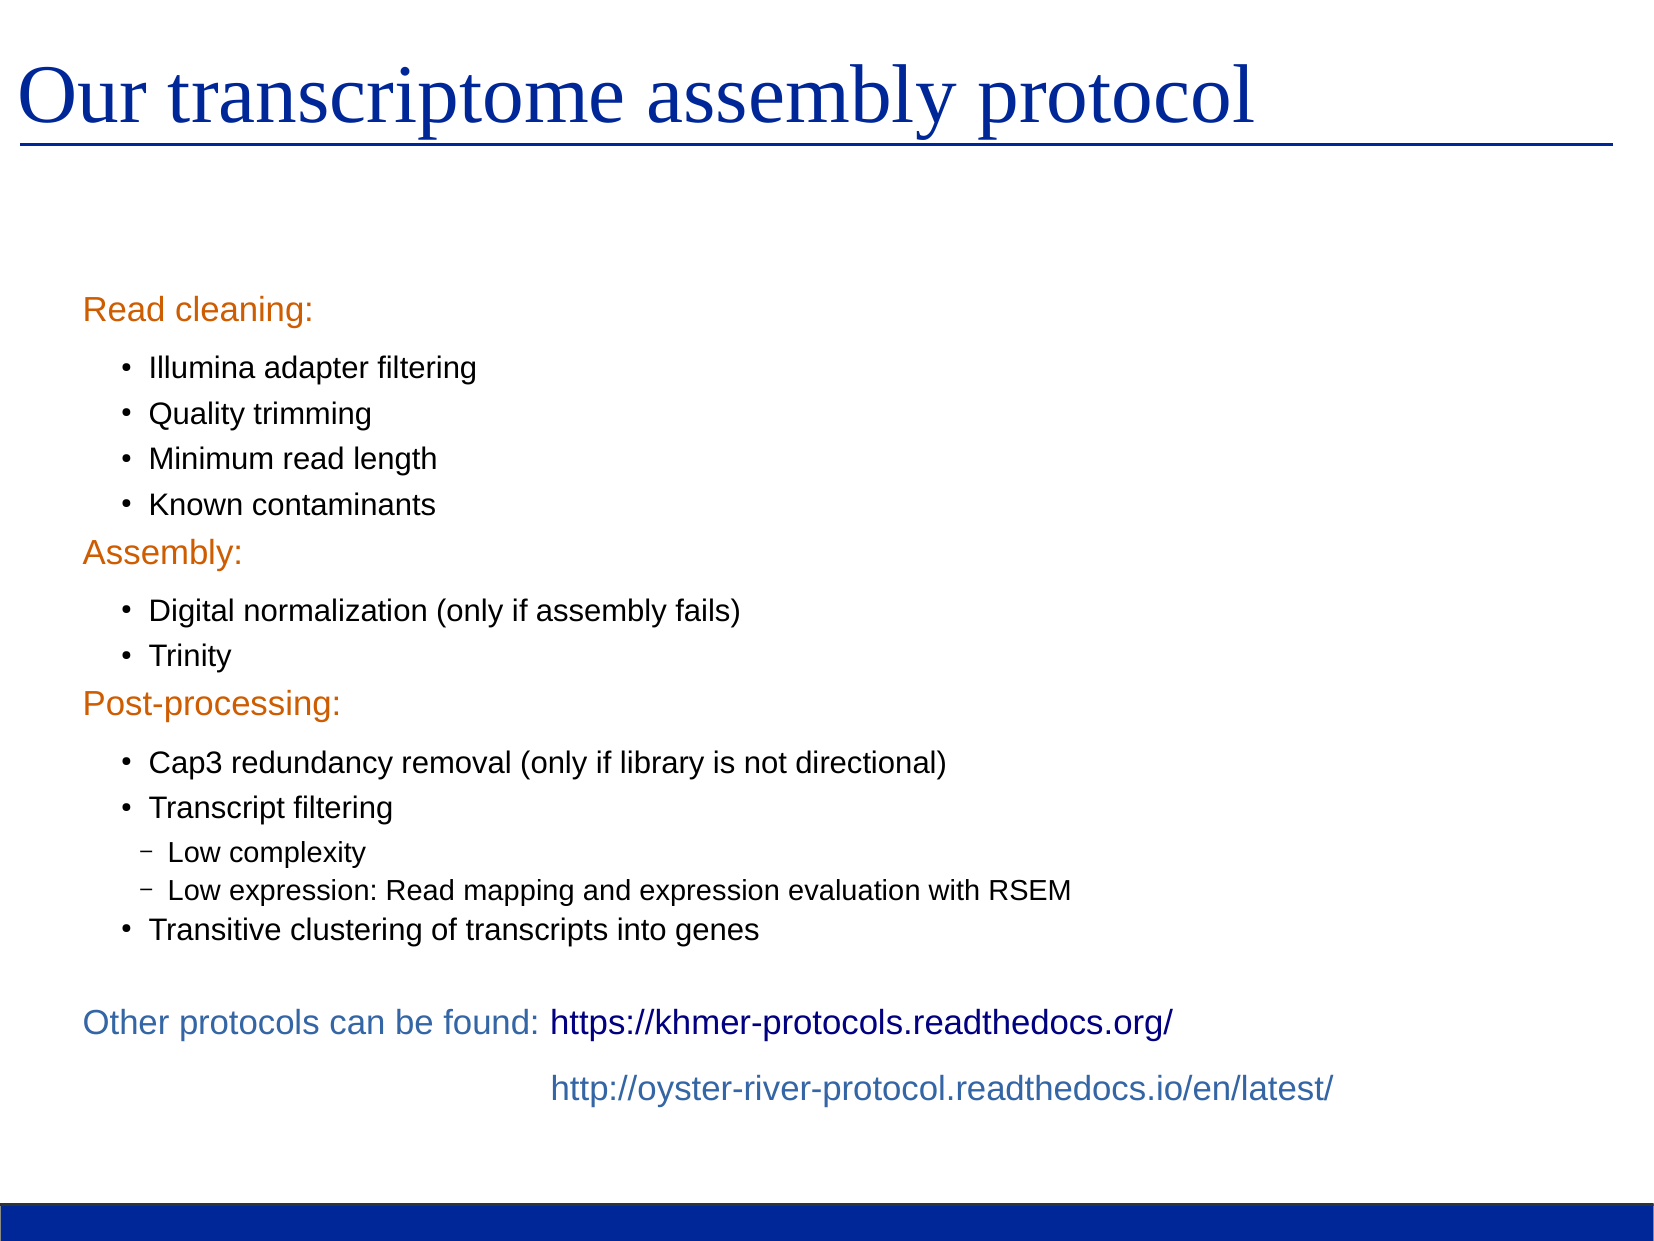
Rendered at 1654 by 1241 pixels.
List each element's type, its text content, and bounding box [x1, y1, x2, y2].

list Read cleaning: Illumina adapter filtering Quality trimming Minimum read length Known contaminants Assembly: Digital normalization (only if assembly fails) Trinity Post-processing: Cap3 redundancy removal (only if library is not directional) Transcript filtering Low complexity Low expression: Read mapping and expression evaluation with RSEM Transitive clustering of transcripts into genes Other protocols can be found: https://khmer-protocols.readthedocs.org/ http://oyster-river-protocol.readthedocs.io/en/latest/ [82, 290, 1571, 1109]
title Our transcriptome assembly protocol [17, 0, 1589, 198]
